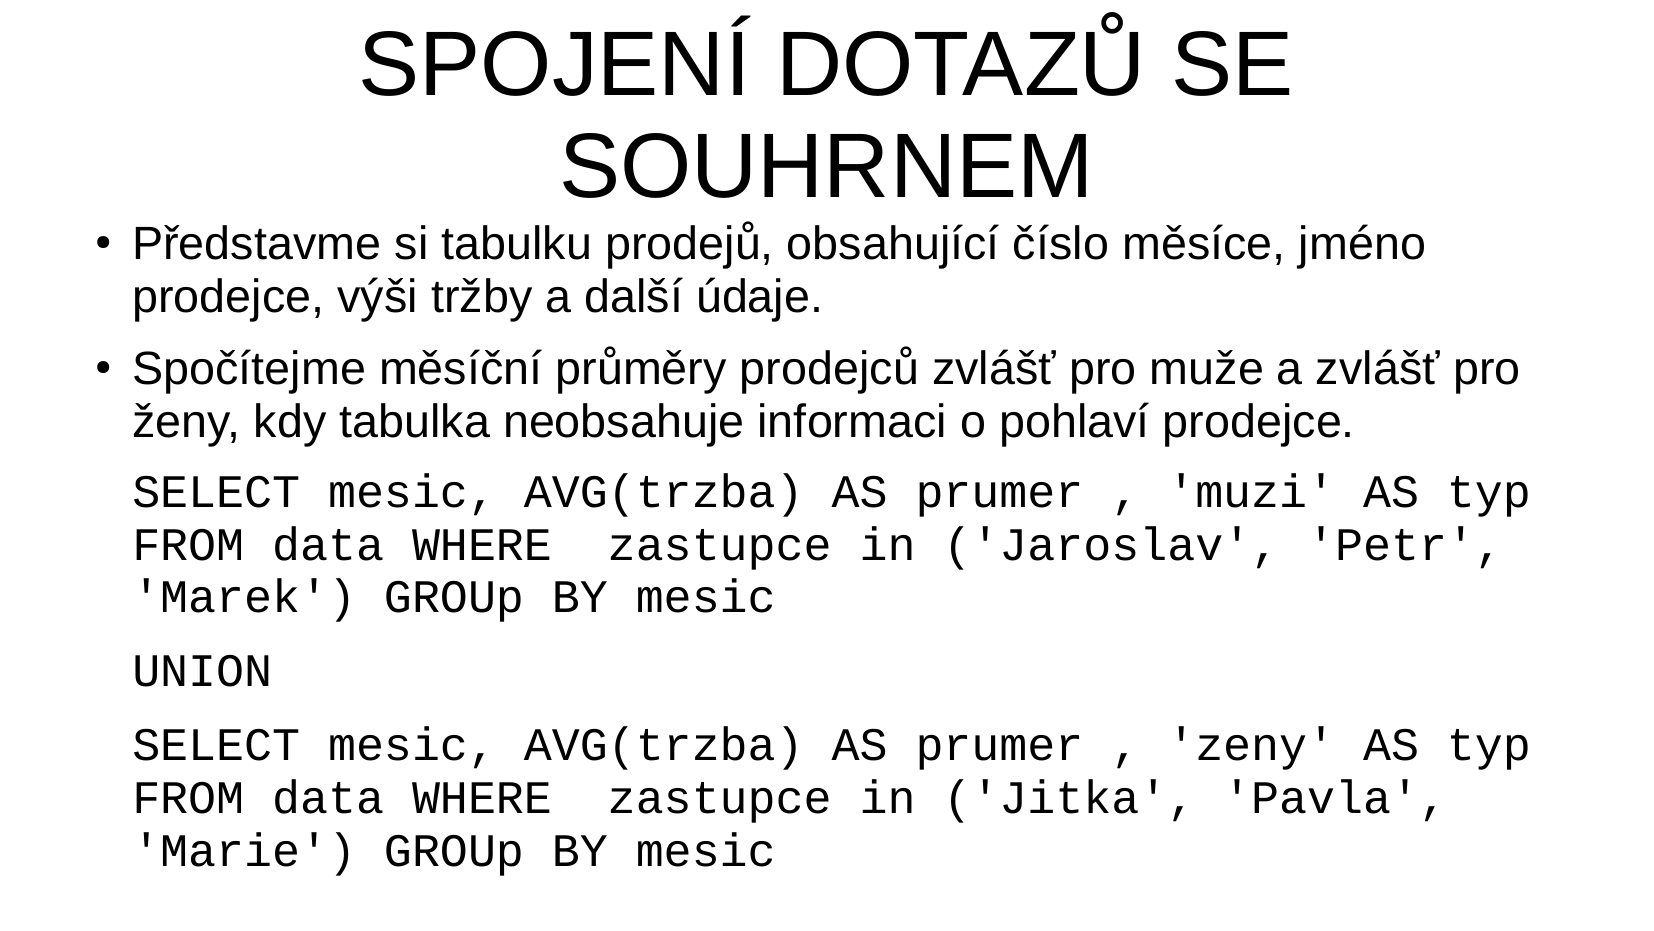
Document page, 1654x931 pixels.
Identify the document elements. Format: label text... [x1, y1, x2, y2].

list Představme si tabulku prodejů, obsahující číslo měsíce, jméno prodejce, výši tržby a další údaje. Spočítejme měsíční průměry prodejců zvlášť pro muže a zvlášť pro ženy, kdy tabulka neobsahuje informaci o pohlaví prodejce. SELECT mesic, AVG(trzba) AS prumer , 'muzi' AS typ FROM data WHERE zastupce in ('Jaroslav', 'Petr', 'Marek') GROUp BY mesic UNION SELECT mesic, AVG(trzba) AS prumer , 'zeny' AS typ FROM data WHERE zastupce in ('Jitka', 'Pavla', 'Marie') GROUp BY mesic [82, 217, 1571, 886]
title SPOJENÍ DOTAZŮ SE SOUHRNEM [82, 12, 1571, 217]
